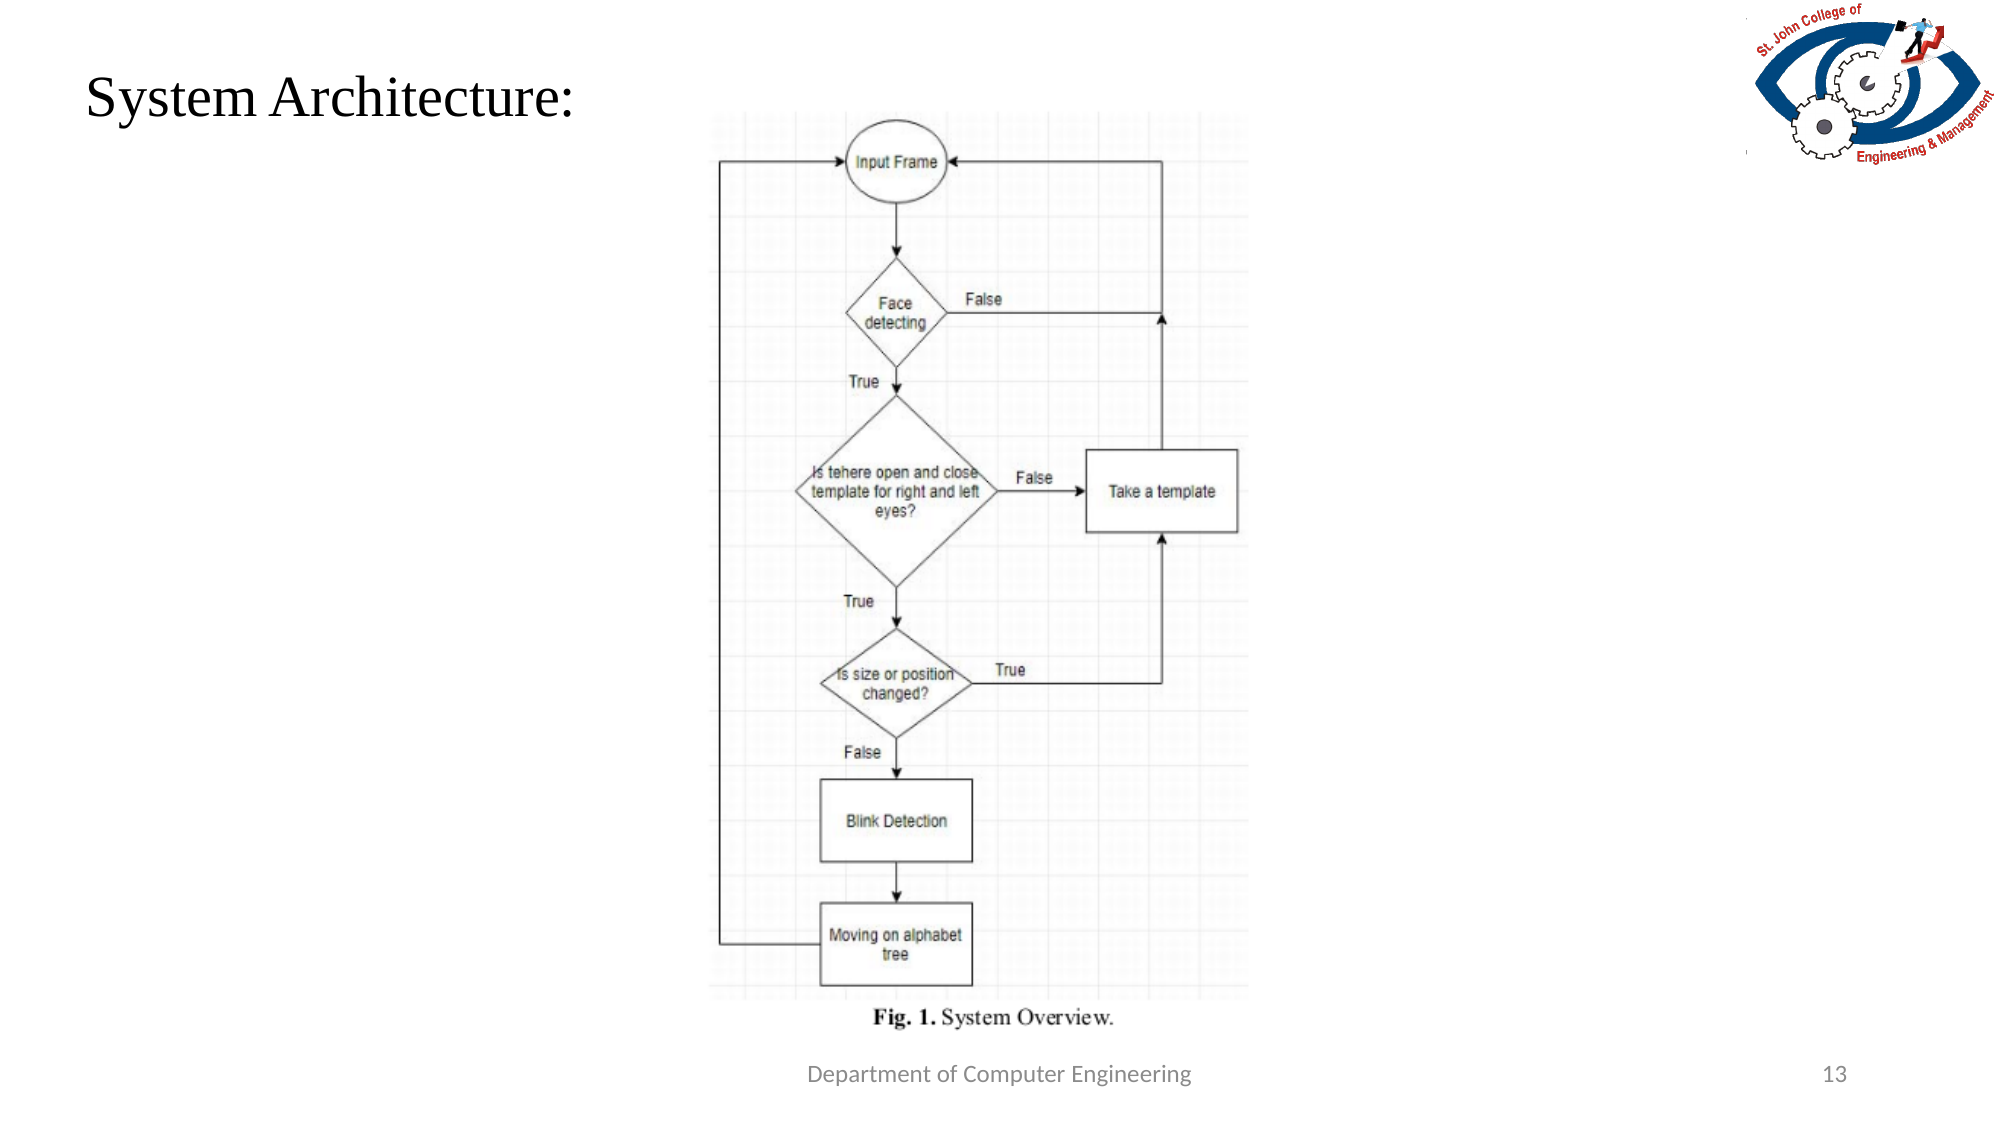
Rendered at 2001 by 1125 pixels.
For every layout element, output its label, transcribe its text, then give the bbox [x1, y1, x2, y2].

picture [637, 106, 1270, 1043]
list System Architecture: [70, 59, 1796, 138]
picture [1746, 0, 2000, 168]
slide_number <number> [1412, 1042, 1863, 1103]
footer Department of Computer Engineering [662, 1042, 1338, 1103]
